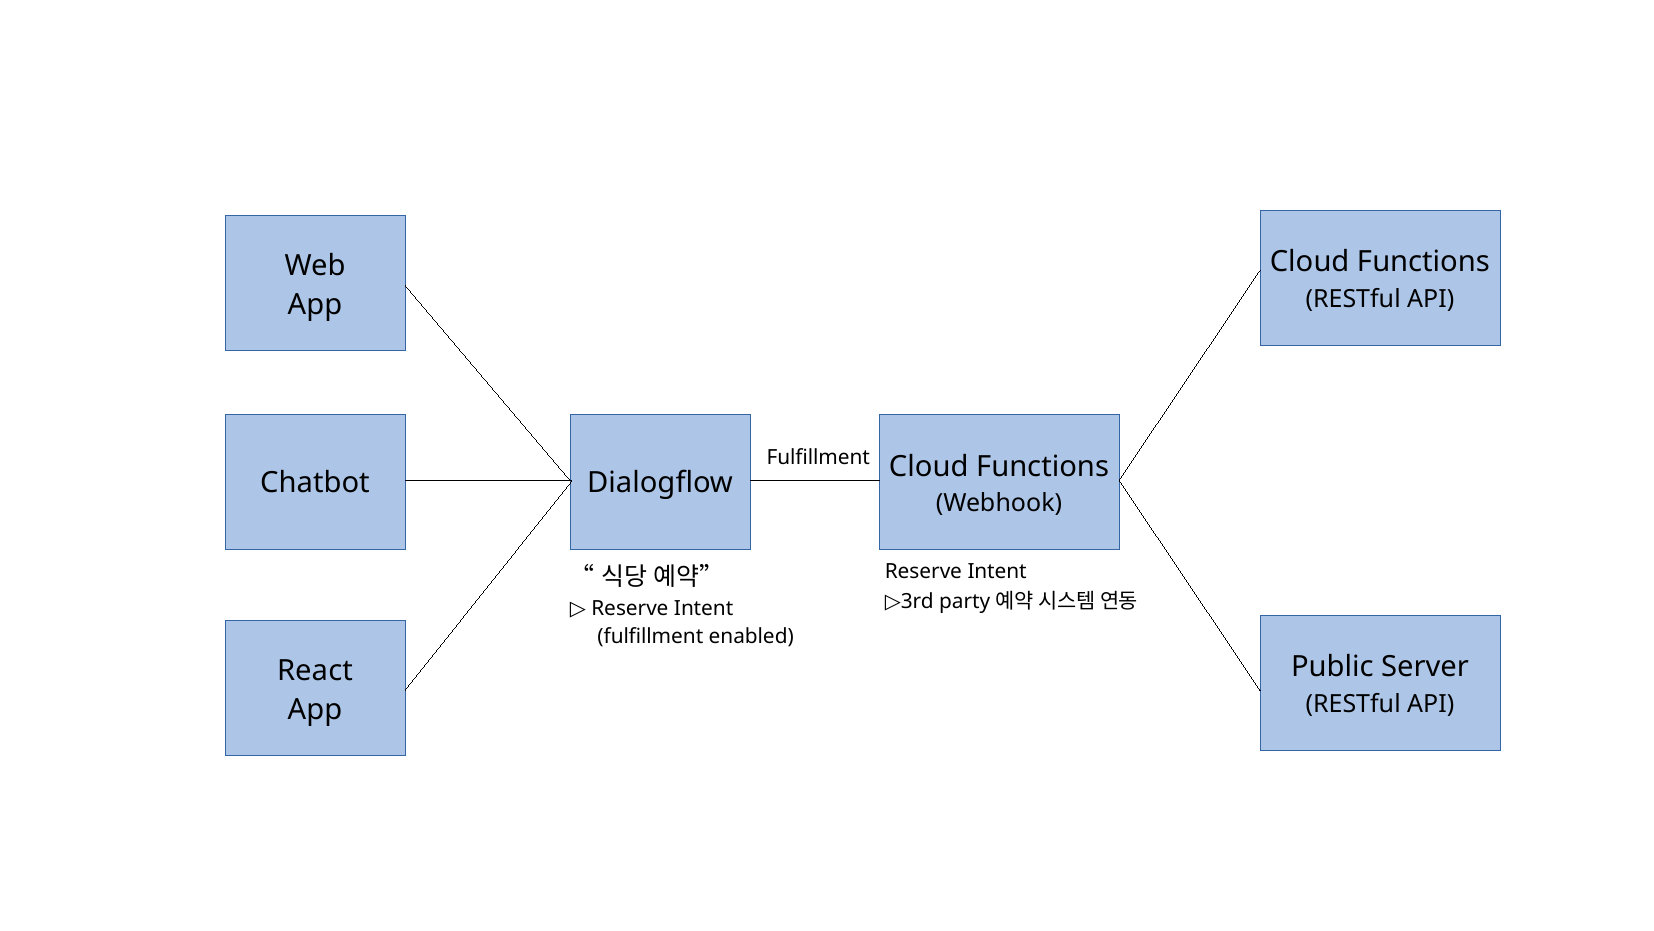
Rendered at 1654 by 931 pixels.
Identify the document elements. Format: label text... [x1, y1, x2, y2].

text_box Cloud Functions (Webhook) [879, 414, 1120, 549]
text_box React App [225, 620, 406, 756]
text_box Cloud Functions (RESTful API) [1260, 210, 1501, 346]
text_box Fulfillment [751, 435, 883, 480]
text_box Public Server (RESTful API) [1260, 615, 1501, 751]
text_box Web App [225, 215, 406, 351]
text_box Reserve Intent ▷3rd party예약 시스템 연동 [870, 549, 1153, 624]
text_box “식당 예약” ▷ Reserve Intent (fulfillment enabled) [555, 549, 798, 661]
text_box Dialogflow [570, 414, 751, 549]
text_box Chatbot [225, 414, 406, 550]
